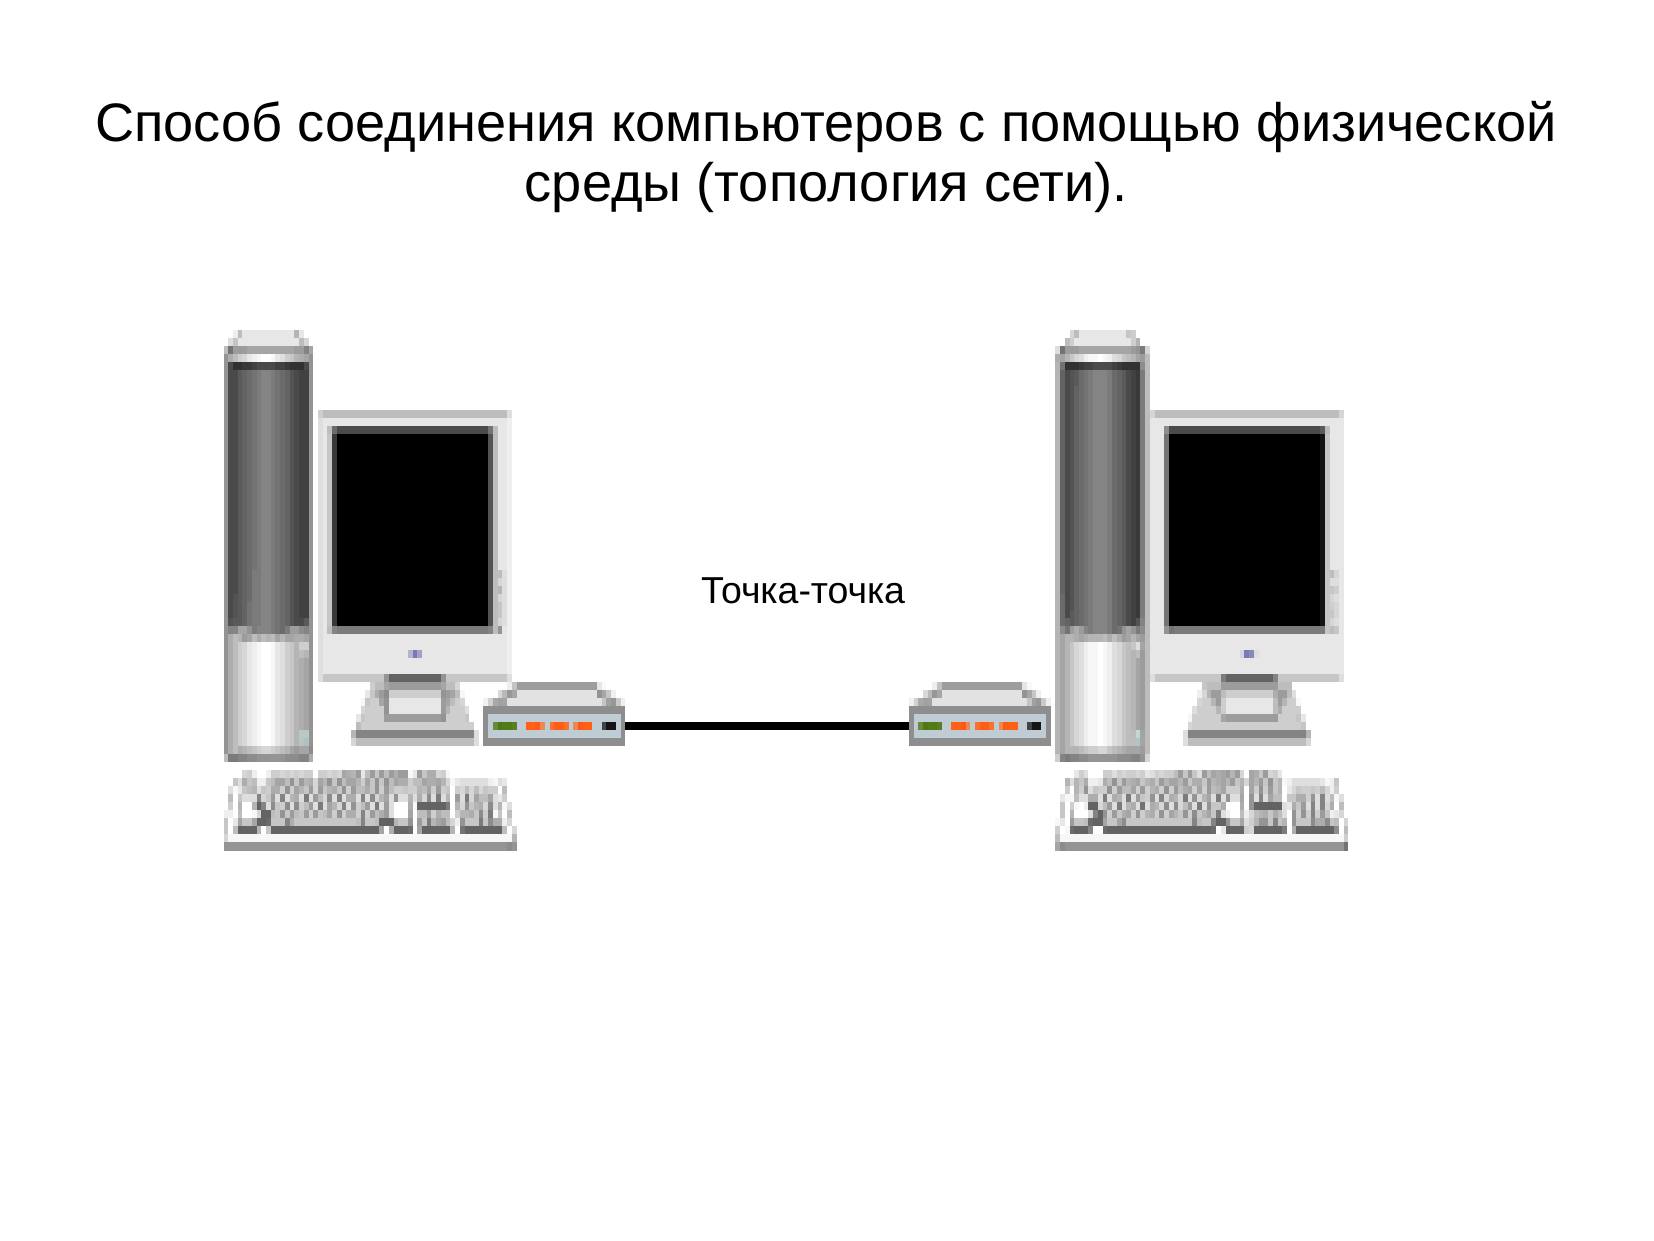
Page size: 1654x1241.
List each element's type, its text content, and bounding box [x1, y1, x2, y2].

picture [224, 330, 1382, 851]
title Способ соединения компьютеров с помощью физической среды (топология сети). [82, 49, 1571, 257]
